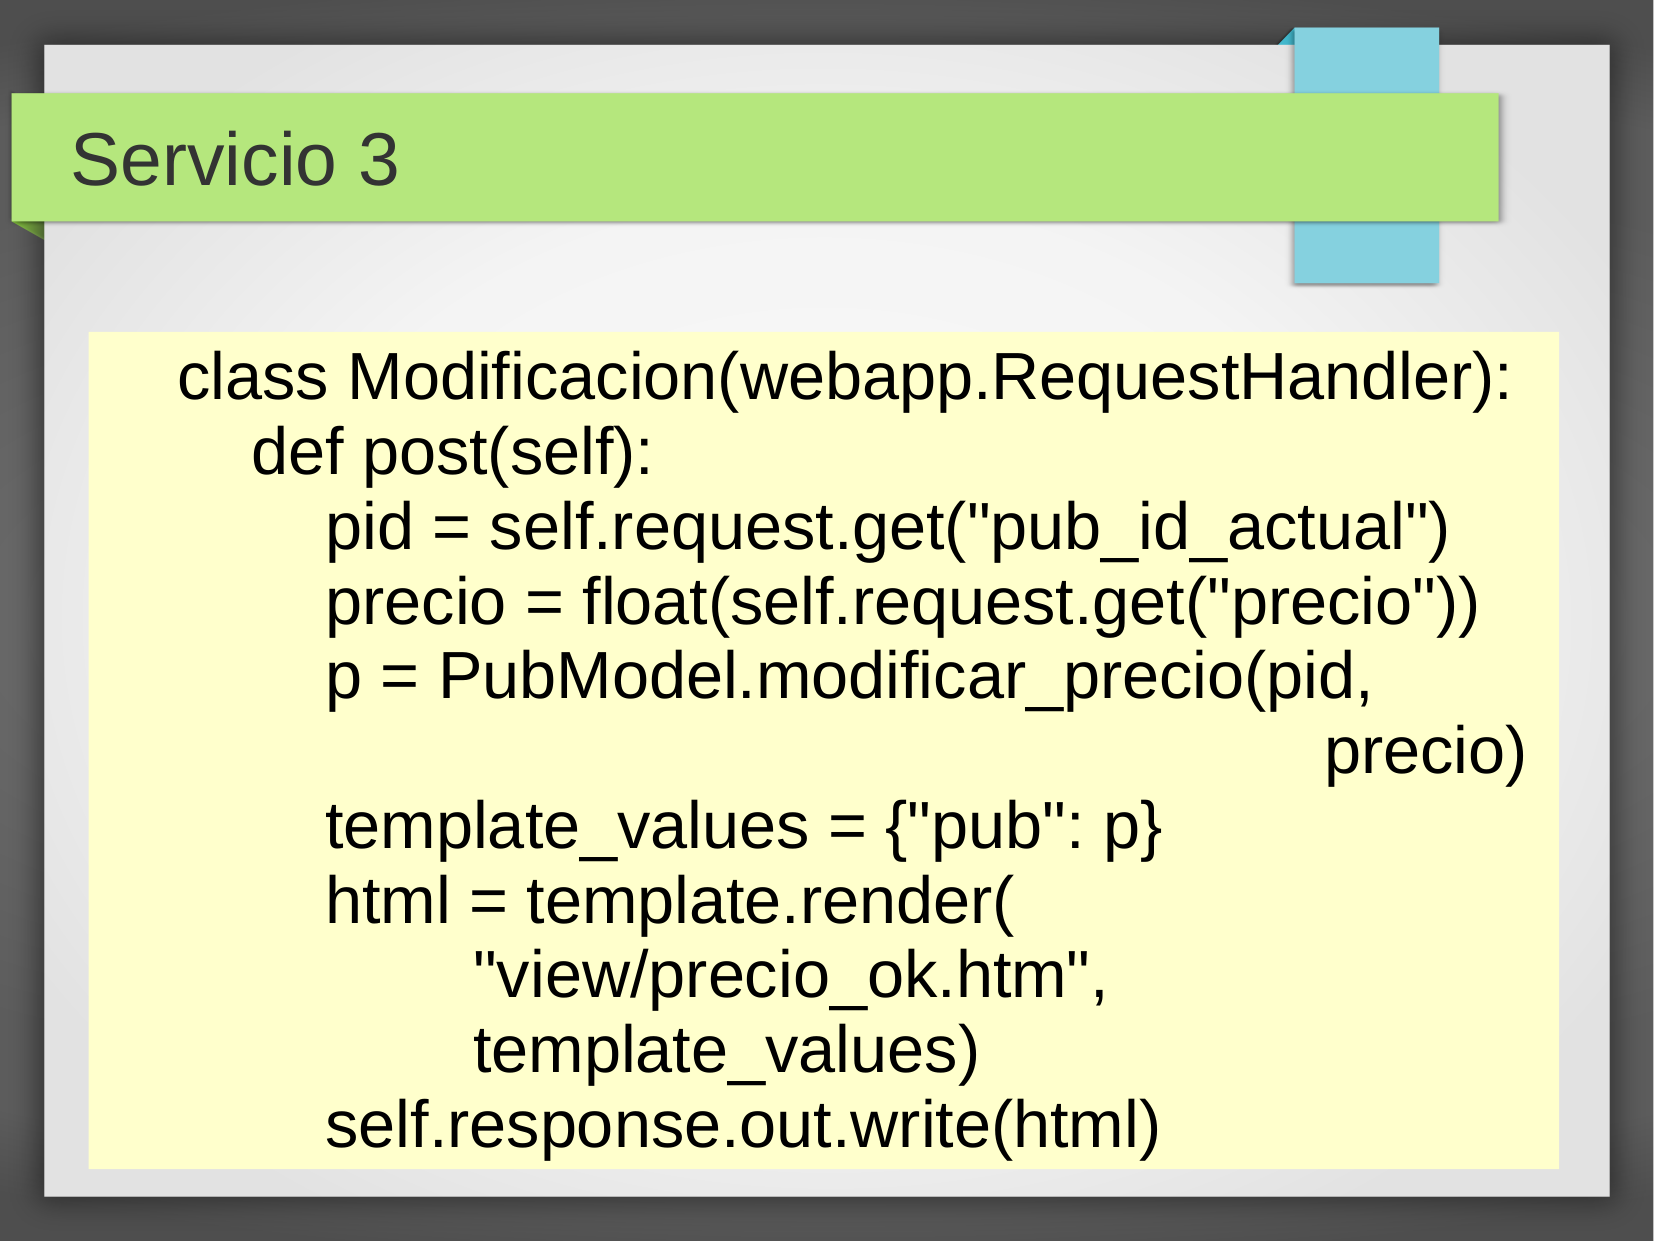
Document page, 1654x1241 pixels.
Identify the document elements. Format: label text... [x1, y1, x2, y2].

text_box class Modificacion(webapp.RequestHandler): def post(self): pid = self.request.get("pub_id_actual") precio = float(self.request.get("precio")) p = PubModel.modificar_precio(pid, precio) template_values = {"pub": p} html = template.render( "view/precio_ok.htm", template_values) self.response.out.write(html) [88, 331, 1560, 1170]
title Servicio 3 [70, 106, 1229, 213]
picture [0, 0, 1654, 1241]
